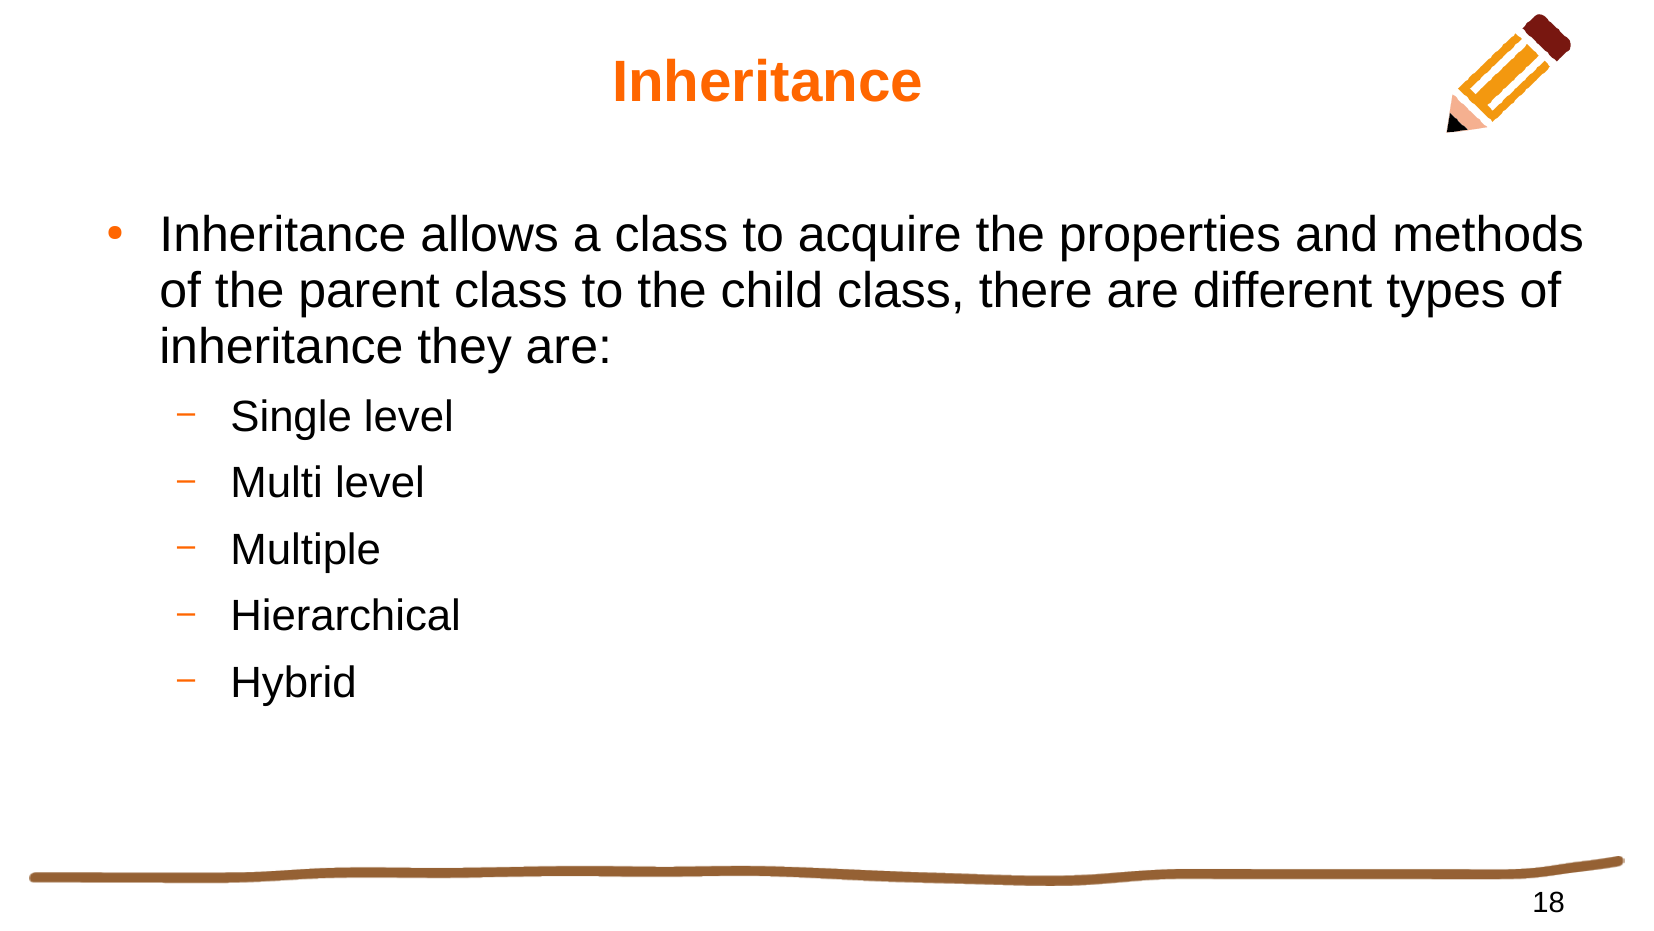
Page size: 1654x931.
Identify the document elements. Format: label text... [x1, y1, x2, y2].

picture [1446, 14, 1571, 133]
list Inheritance allows a class to acquire the properties and methods of the parent class to the child class, there are different types of inheritance they are: Single level Multi level Multiple Hierarchical Hybrid [88, 206, 1595, 857]
title Inheritance [88, 29, 1447, 133]
picture [29, 856, 1625, 886]
